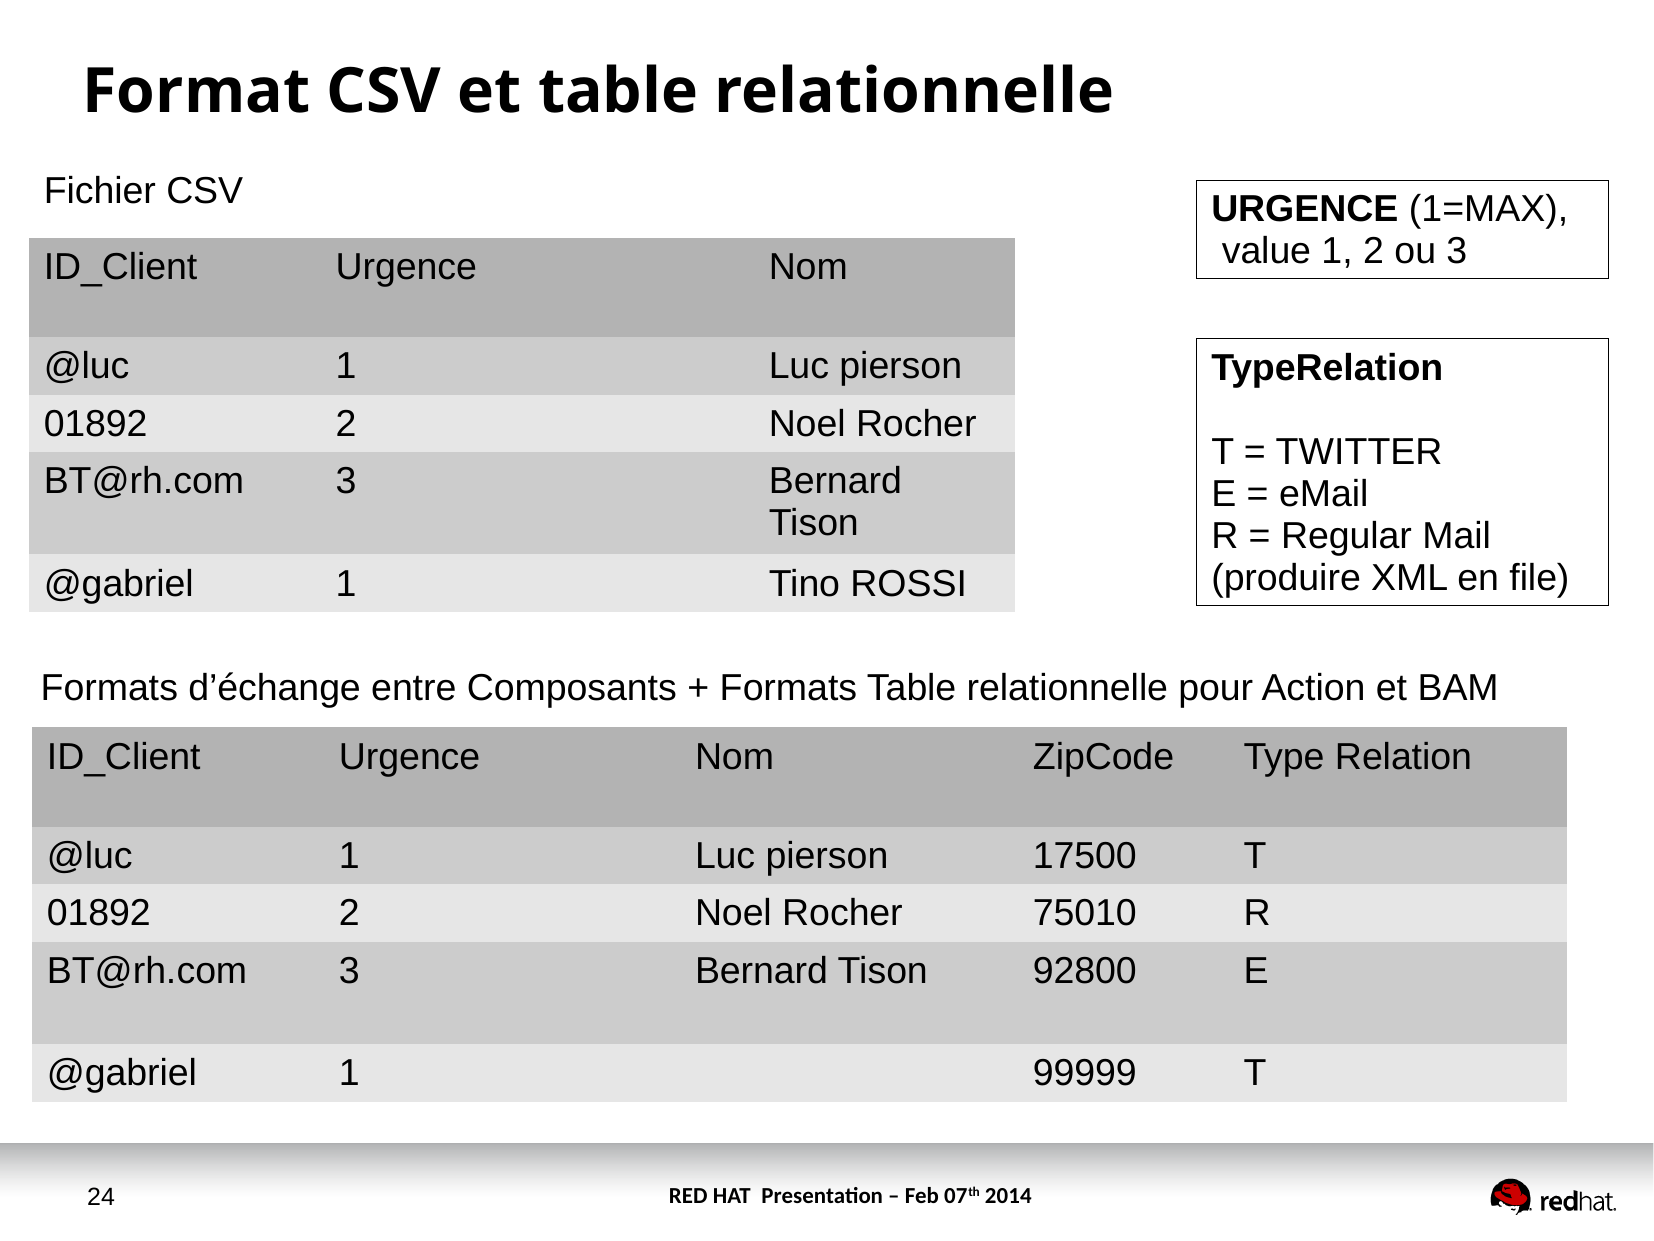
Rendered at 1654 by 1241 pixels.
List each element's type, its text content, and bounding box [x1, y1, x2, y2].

table_header ID_Client [29, 238, 321, 337]
table_cell 1 [324, 827, 680, 884]
table_header Nom [680, 727, 1018, 827]
text_box Fichier CSV [28, 162, 299, 220]
table_cell Luc pierson [680, 827, 1018, 884]
table_cell @gabriel [32, 1044, 324, 1102]
table_cell 2 [324, 884, 680, 942]
table_cell [680, 1044, 1018, 1102]
table_cell Bernard Tison [680, 942, 1018, 1044]
table_cell 3 [324, 942, 680, 1044]
table_header ID_Client [32, 727, 324, 827]
table_cell 3 [321, 452, 754, 554]
table_cell T [1229, 1044, 1567, 1102]
table_cell @luc [29, 337, 321, 395]
table_cell 01892 [29, 395, 321, 452]
table_header ZipCode [1018, 727, 1229, 827]
table_cell T [1229, 827, 1567, 884]
table_cell 2 [321, 395, 754, 452]
table_cell Luc pierson [754, 337, 1015, 395]
table_cell @luc [32, 827, 324, 884]
table_cell BT@rh.com [29, 452, 321, 554]
table_header Urgence [321, 238, 754, 337]
table_cell 99999 [1018, 1044, 1229, 1102]
table_cell BT@rh.com [32, 942, 324, 1044]
text_box Formats d’échange entre Composants + Formats Table relationnelle pour Action et BAM [25, 659, 1563, 717]
table_cell 75010 [1018, 884, 1229, 942]
text_box URGENCE (1=MAX), value 1, 2 ou 3 [1196, 180, 1609, 279]
table_cell Bernard Tison [754, 452, 1015, 554]
table_cell E [1229, 942, 1567, 1044]
table_header Urgence [324, 727, 680, 827]
table_header Nom [754, 238, 1015, 337]
table_cell Noel Rocher [754, 395, 1015, 452]
table_cell 01892 [32, 884, 324, 942]
title Format CSV et table relationnelle [82, 0, 1571, 192]
text_box TypeRelation T = TWITTER E = eMail R = Regular Mail (produire XML en file) [1196, 338, 1609, 606]
table_cell 1 [321, 554, 754, 612]
table_cell 92800 [1018, 942, 1229, 1044]
table_cell 1 [321, 337, 754, 395]
table_cell Tino ROSSI [754, 554, 1015, 612]
table_cell 1 [324, 1044, 680, 1102]
table_cell @gabriel [29, 554, 321, 612]
table_cell 17500 [1018, 827, 1229, 884]
table_cell Noel Rocher [680, 884, 1018, 942]
table_header Type Relation [1229, 727, 1567, 827]
picture [0, 1143, 1654, 1241]
table_cell R [1229, 884, 1567, 942]
